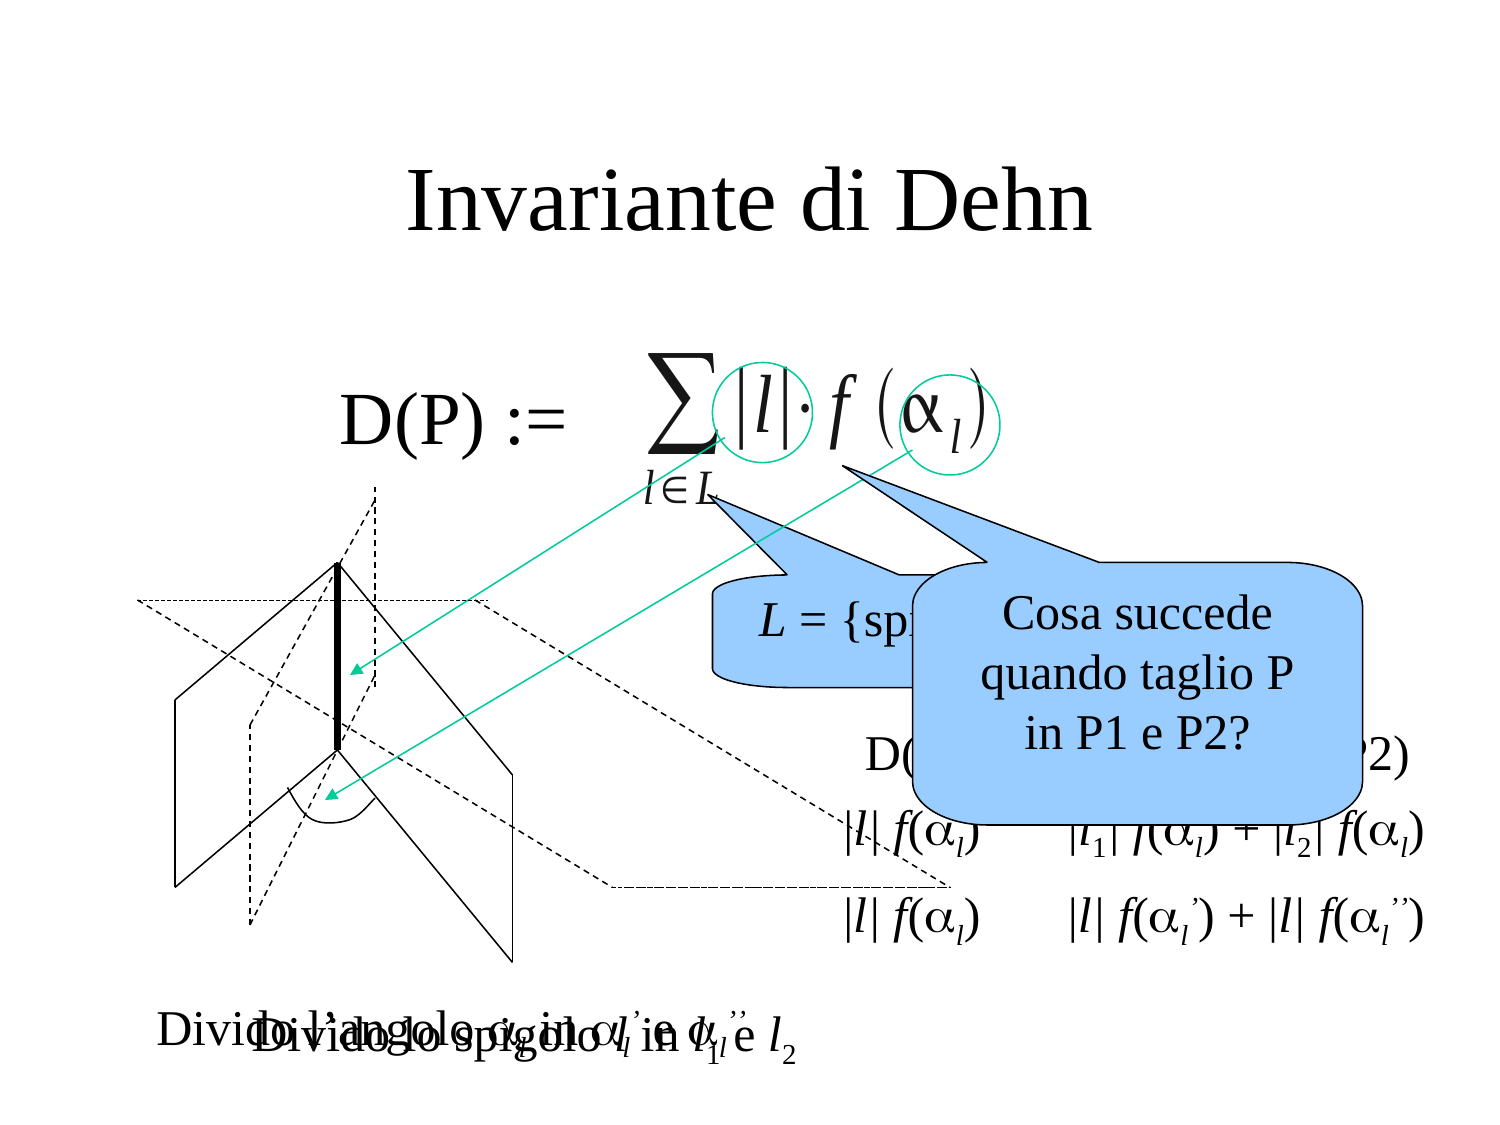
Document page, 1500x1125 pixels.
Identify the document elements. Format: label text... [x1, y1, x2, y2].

text_box Divido l’angolo l in l’ e l’’ [141, 987, 762, 1072]
chart [901, 376, 999, 474]
chart [804, 481, 917, 517]
title Invariante di Dehn [112, 99, 1388, 288]
text_box D(P) D(P1) + D(P2) [1363, 712, 1426, 787]
text_box L = {spigoli di P} [707, 494, 783, 542]
chart [714, 364, 811, 461]
text_box D(P) := [325, 362, 602, 468]
text_box |l| f(l) |l1| f(l) + |l2| f(l) [828, 787, 1440, 872]
text_box L = {spigoli di P} [712, 527, 934, 688]
text_box Divido lo spigolo l in l1 e l2 [236, 994, 812, 1078]
text_box D(P) D(P1) + D(P2) [850, 712, 913, 787]
text_box Cosa succede quando taglio P in P1 e P2? [842, 465, 1363, 826]
text_box |l| f(l) |l| f(l’) + |l| f(l’’) [828, 874, 1440, 959]
chart [624, 350, 1006, 517]
